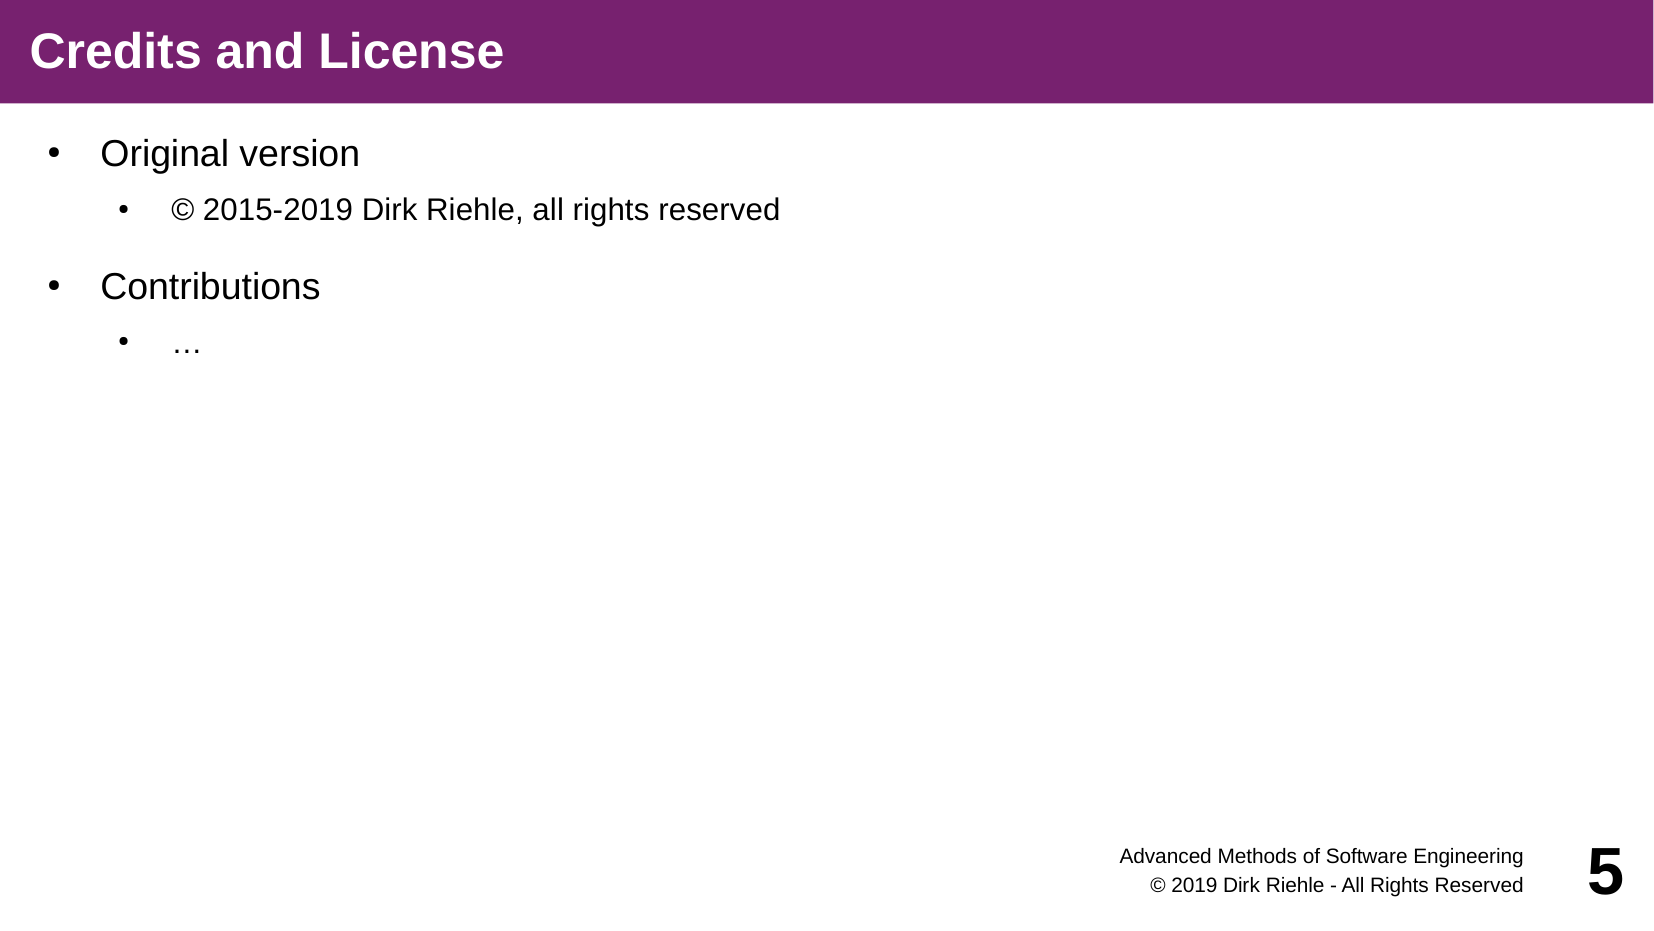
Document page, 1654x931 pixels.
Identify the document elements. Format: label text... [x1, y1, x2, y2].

list Original version © 2015-2019 Dirk Riehle, all rights reserved Contributions … [29, 132, 1625, 813]
title Credits and License [0, 0, 1654, 104]
